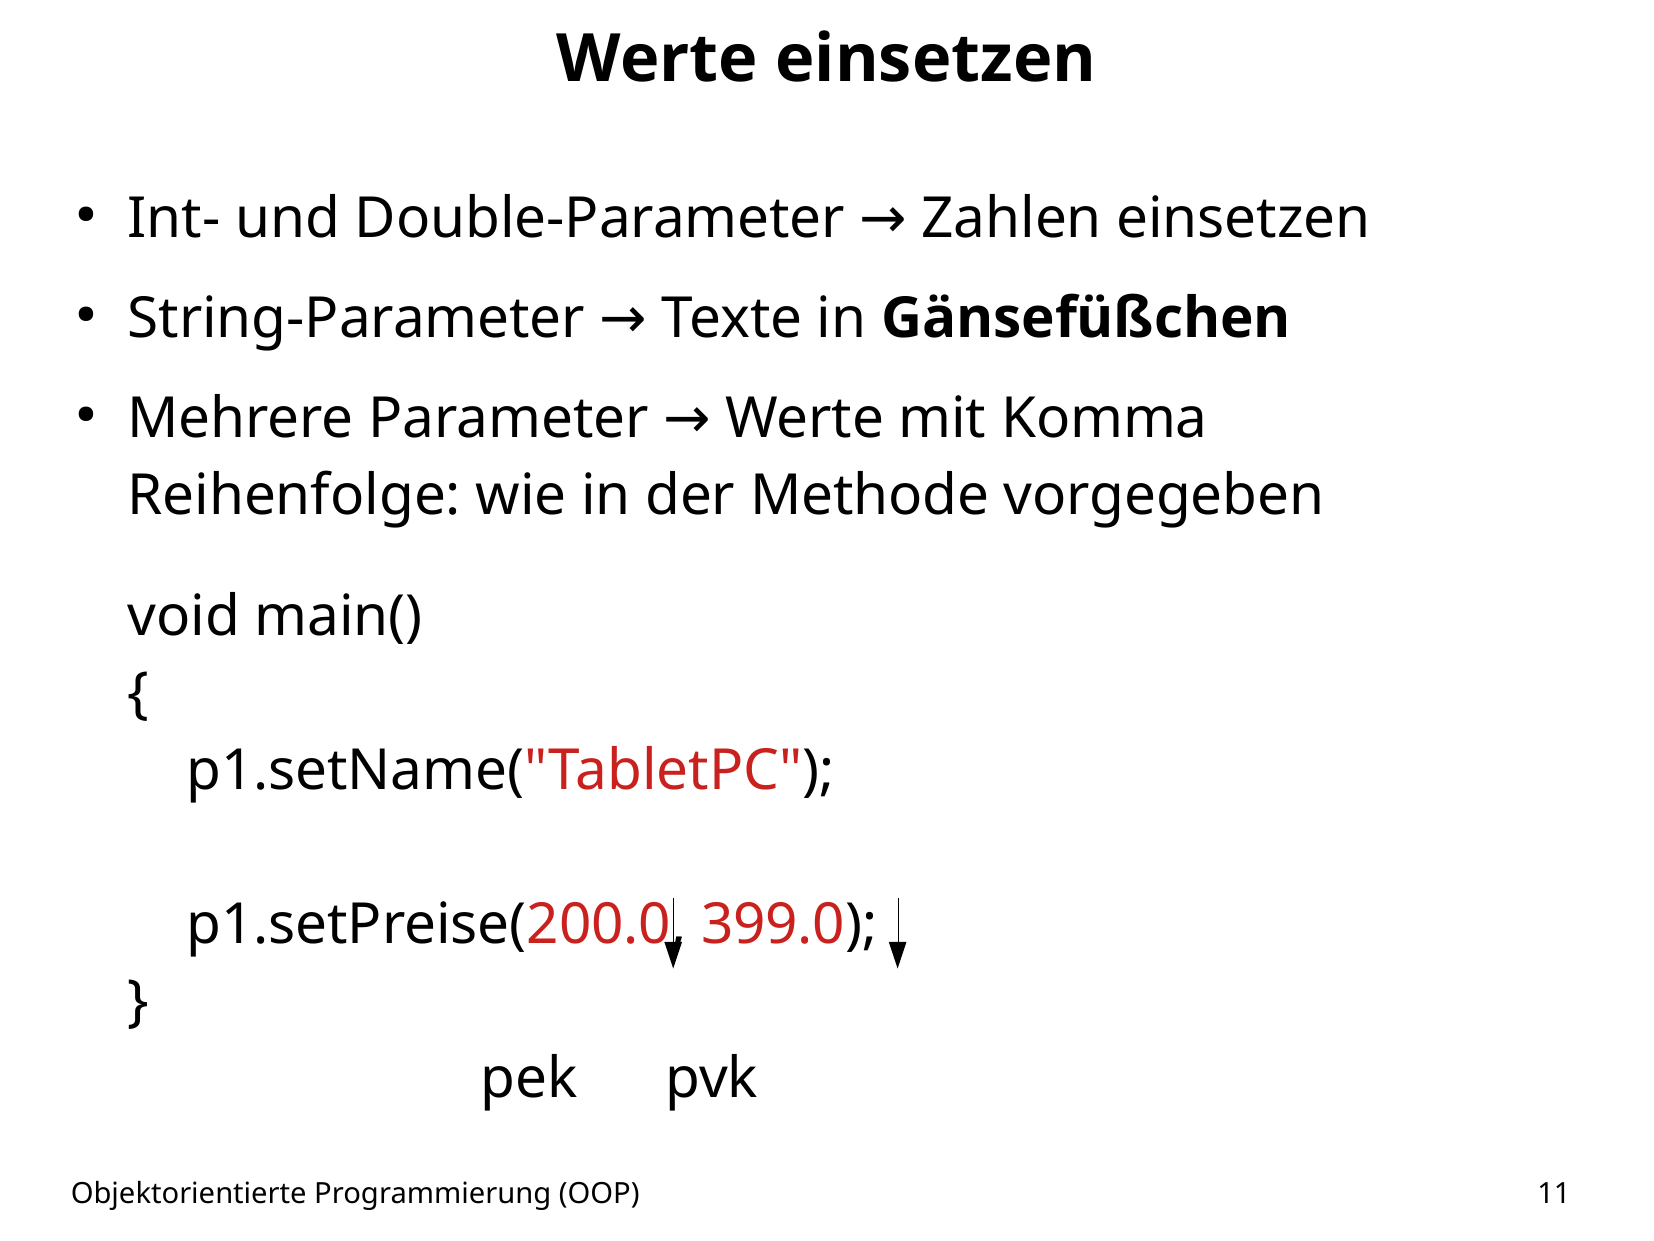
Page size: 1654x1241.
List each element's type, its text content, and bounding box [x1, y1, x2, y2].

list Int- und Double-Parameter → Zahlen einsetzen String-Parameter → Texte in Gänsefüßchen Mehrere Parameter → Werte mit Komma Reihenfolge: wie in der Methode vorgegeben void main() { p1.setName("TabletPC"); p1.setPreise(200.0, 399.0); } pek pvk [59, 177, 1607, 1123]
title Werte einsetzen [0, 5, 1654, 107]
